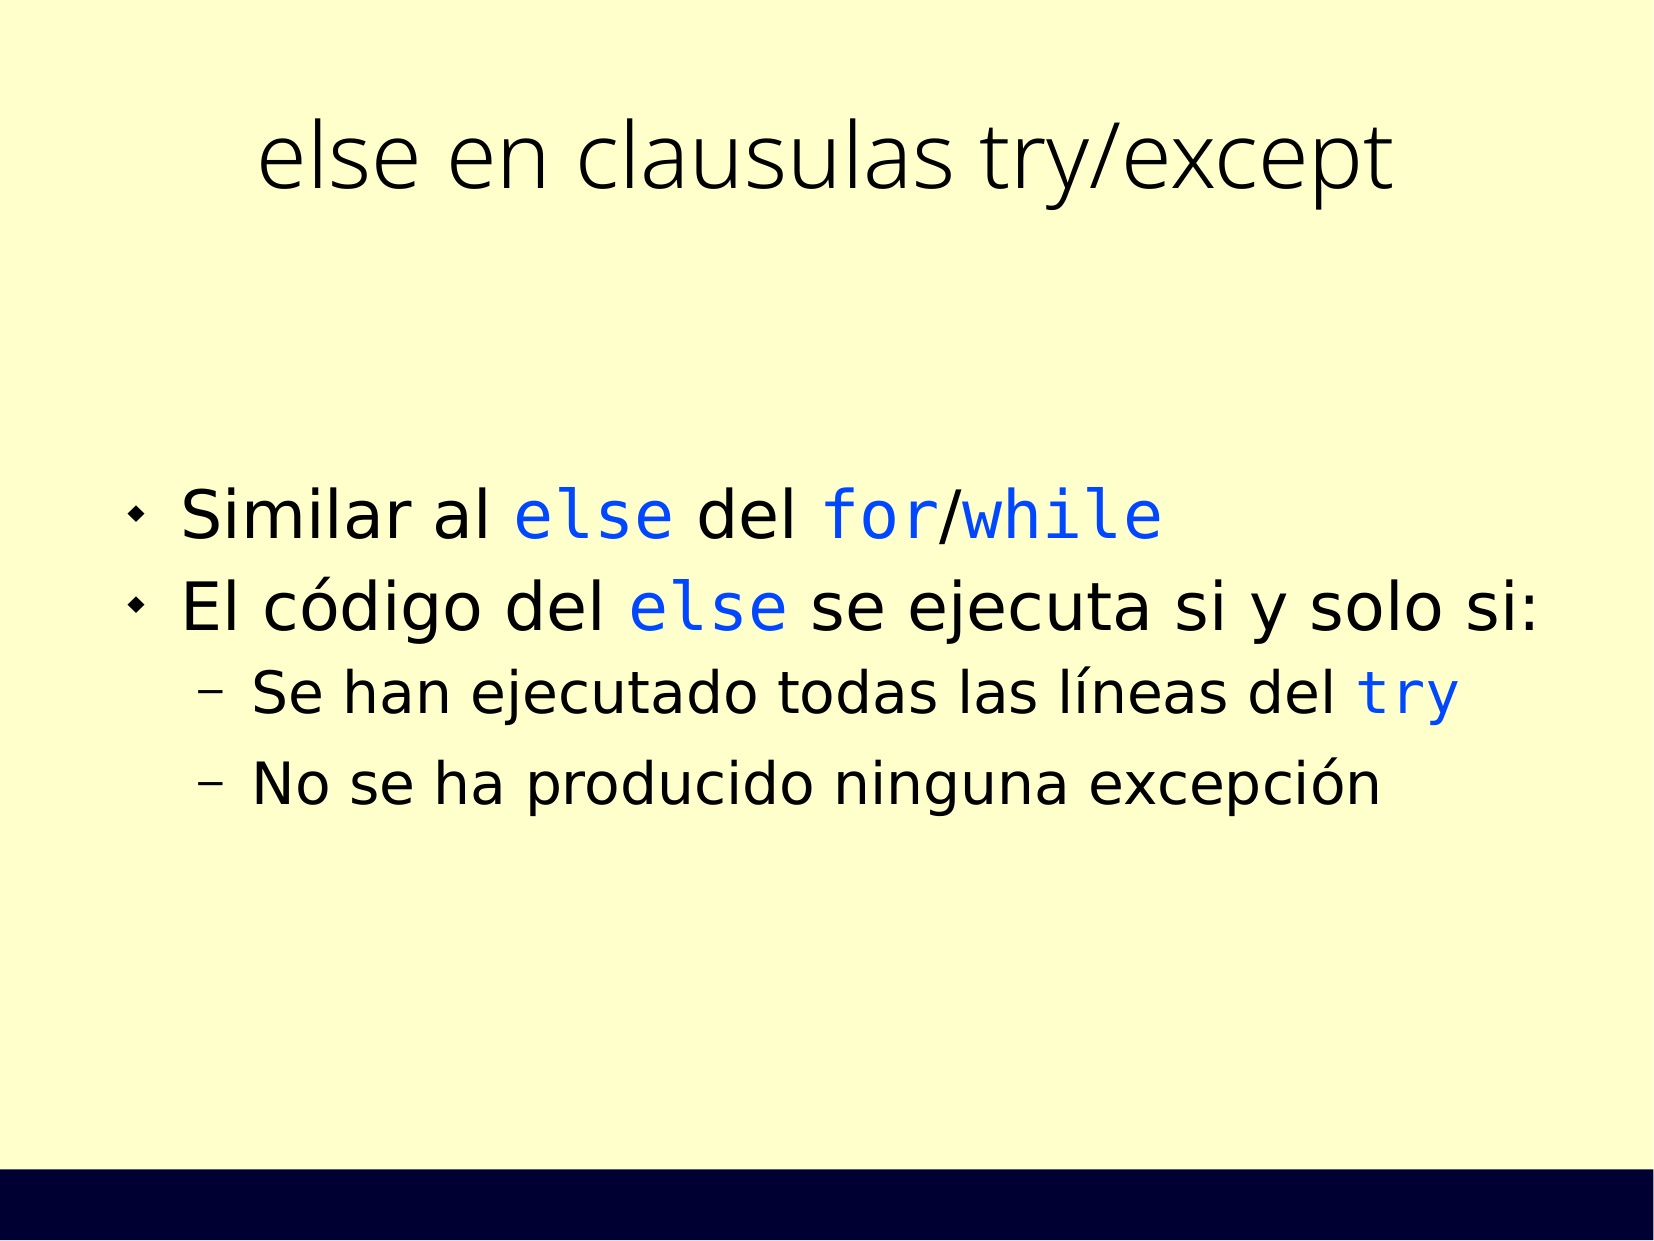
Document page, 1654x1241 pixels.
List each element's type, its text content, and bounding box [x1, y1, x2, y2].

title else en clausulas try/except [82, 49, 1571, 257]
list Similar al else del for/while El código del else se ejecuta si y solo si: Se han ejecutado todas las líneas del try No se ha producido ninguna excepción [109, 287, 1565, 1008]
